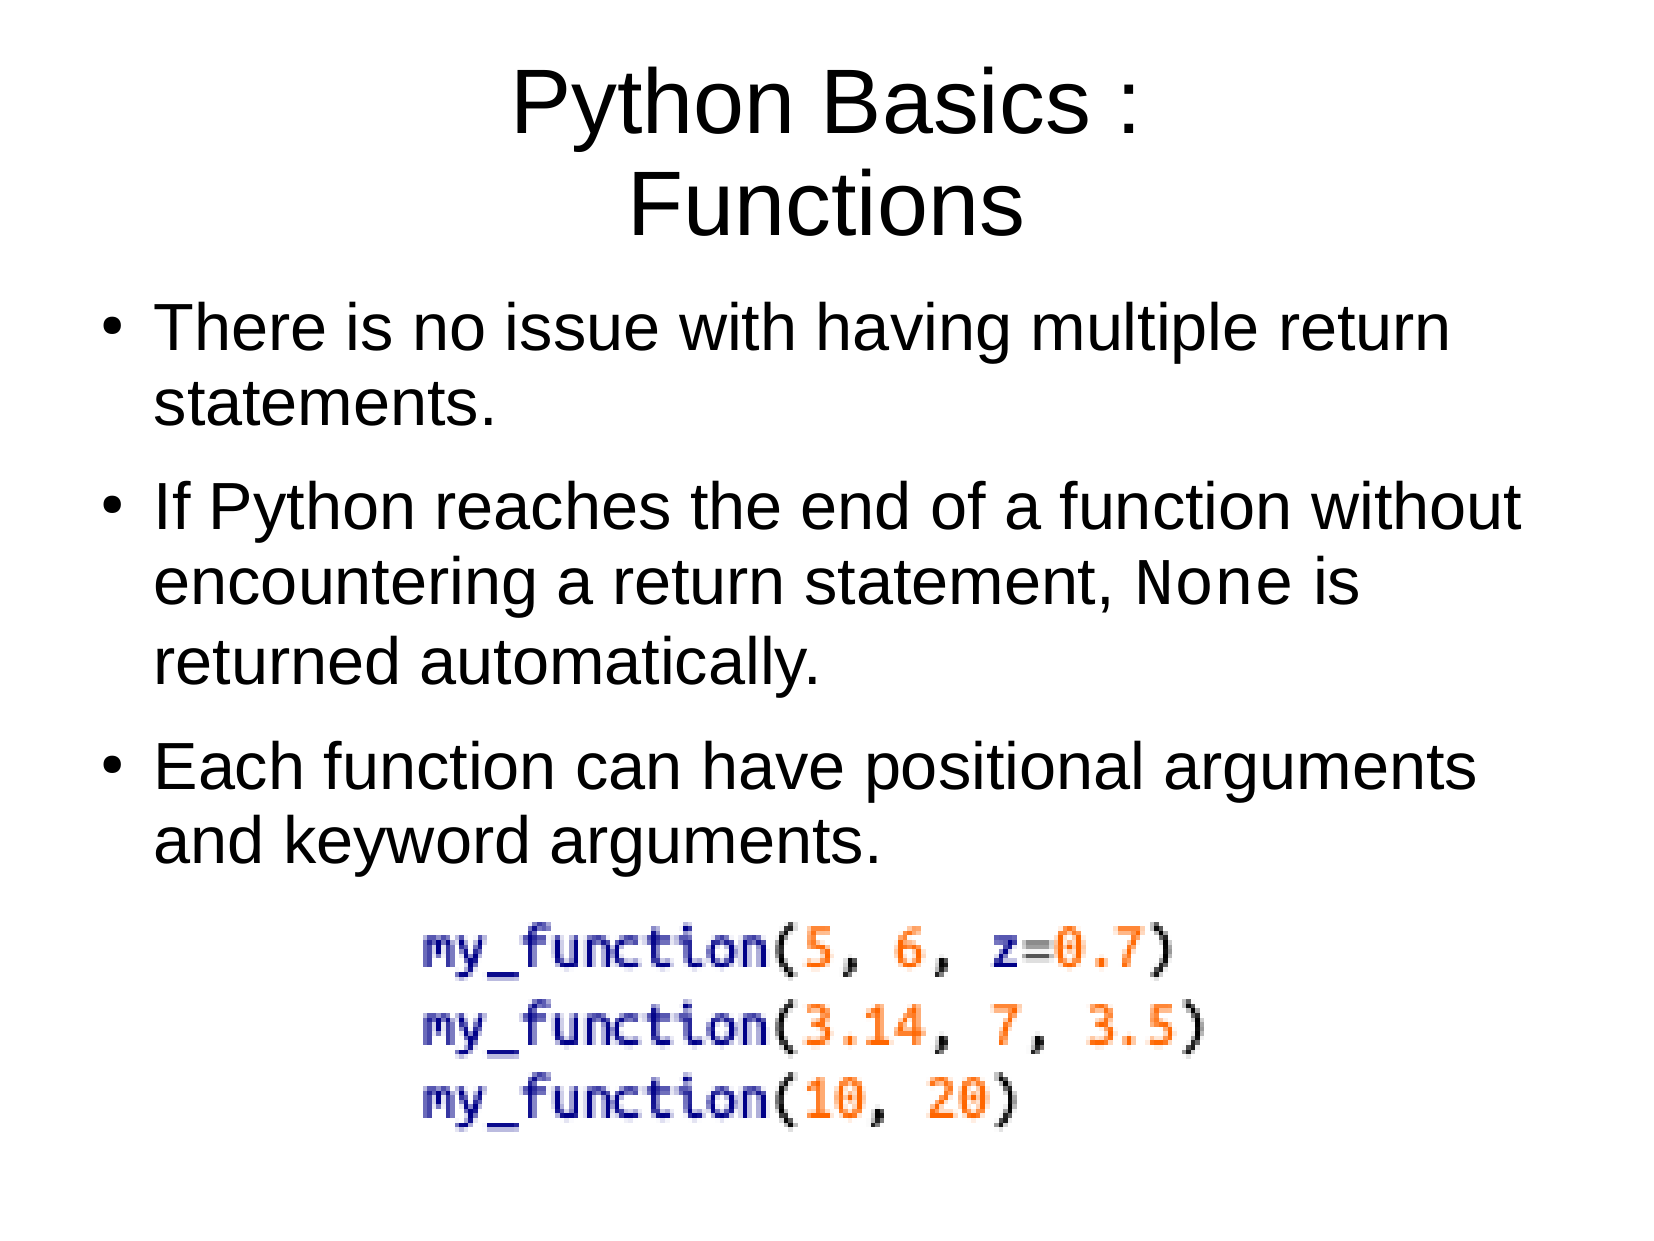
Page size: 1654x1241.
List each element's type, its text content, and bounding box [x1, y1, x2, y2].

picture [373, 904, 1246, 1156]
title Python Basics : Functions [82, 49, 1571, 257]
list There is no issue with having multiple return statements. If Python reaches the end of a function without encountering a return statement, None is returned automatically. Each function can have positional arguments and keyword arguments. [82, 290, 1571, 1010]
